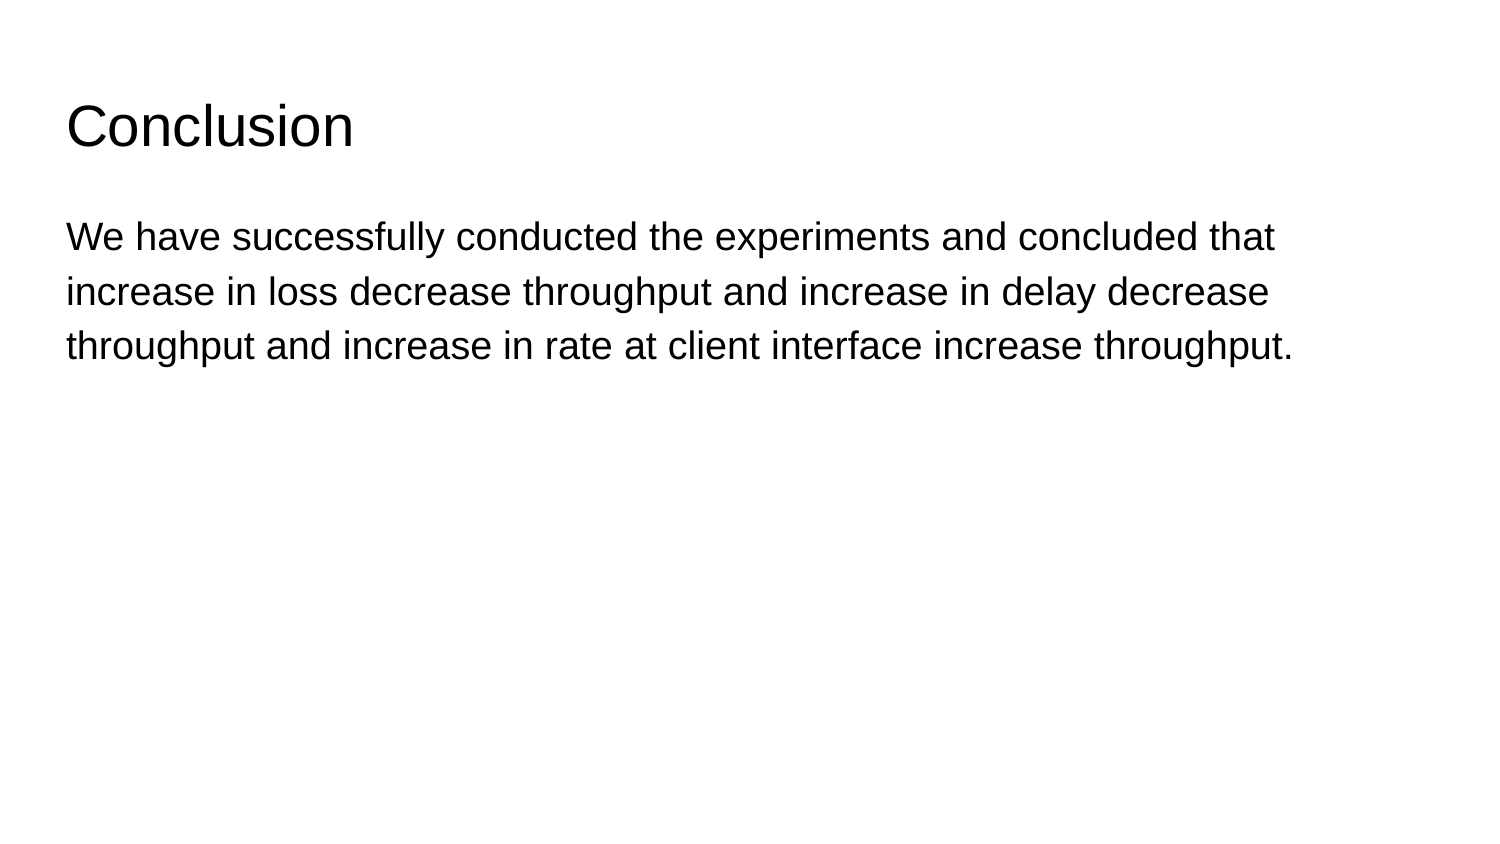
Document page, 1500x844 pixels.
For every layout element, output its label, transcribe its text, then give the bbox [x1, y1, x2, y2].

list We have successfully conducted the experiments and concluded that increase in loss decrease throughput and increase in delay decrease throughput and increase in rate at client interface increase throughput. [51, 189, 1449, 750]
title Conclusion [51, 72, 1449, 167]
